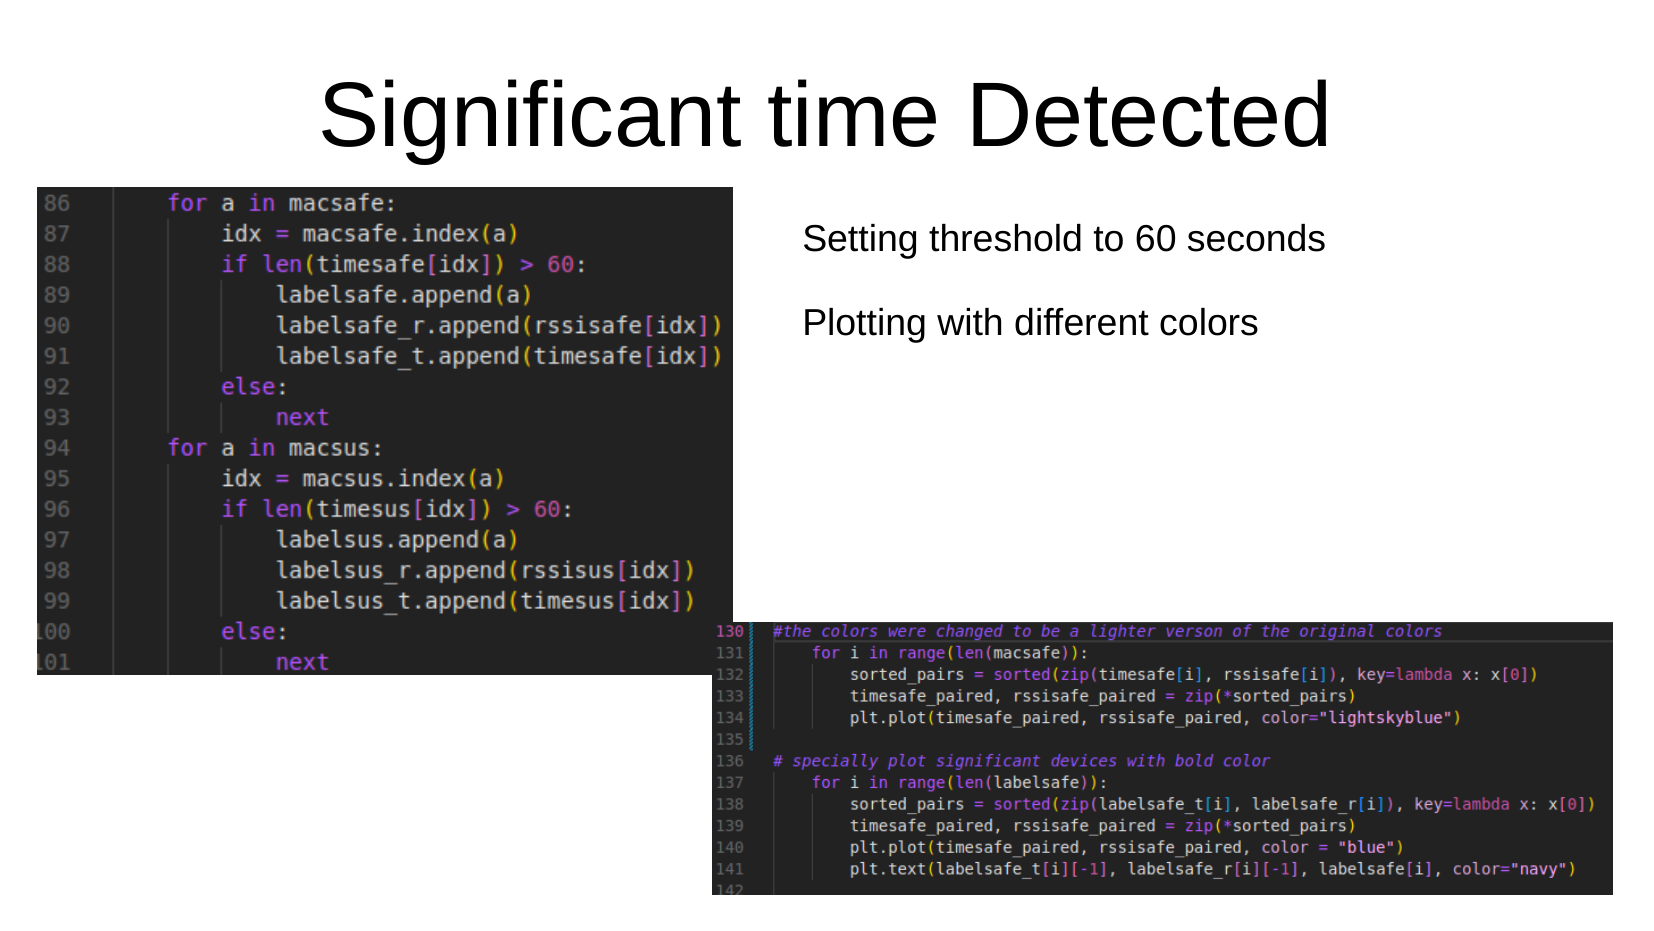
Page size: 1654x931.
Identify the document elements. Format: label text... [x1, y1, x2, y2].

text_box Setting threshold to 60 seconds Plotting with different colors [787, 210, 1343, 351]
text_box [787, 192, 1576, 601]
title Significant time Detected [82, 37, 1571, 193]
picture [37, 187, 1613, 895]
